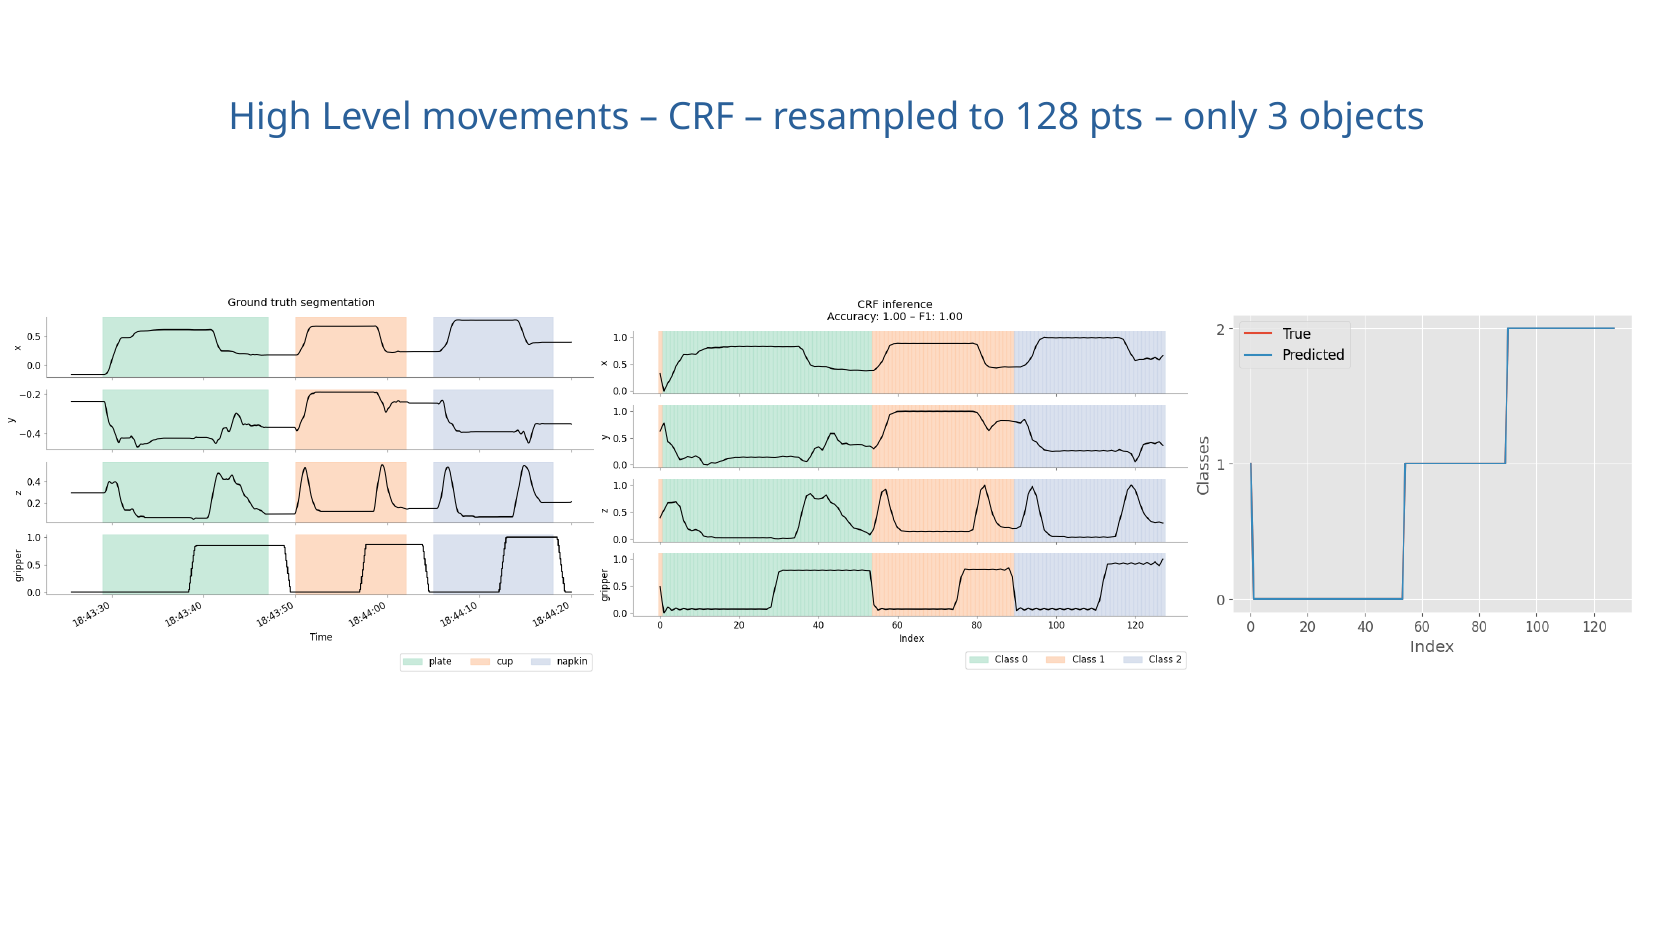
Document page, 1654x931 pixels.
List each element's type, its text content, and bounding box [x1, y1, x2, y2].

picture [0, 292, 1639, 676]
title High Level movements – CRF – resampled to 128 pts – only 3 objects [82, 37, 1571, 193]
